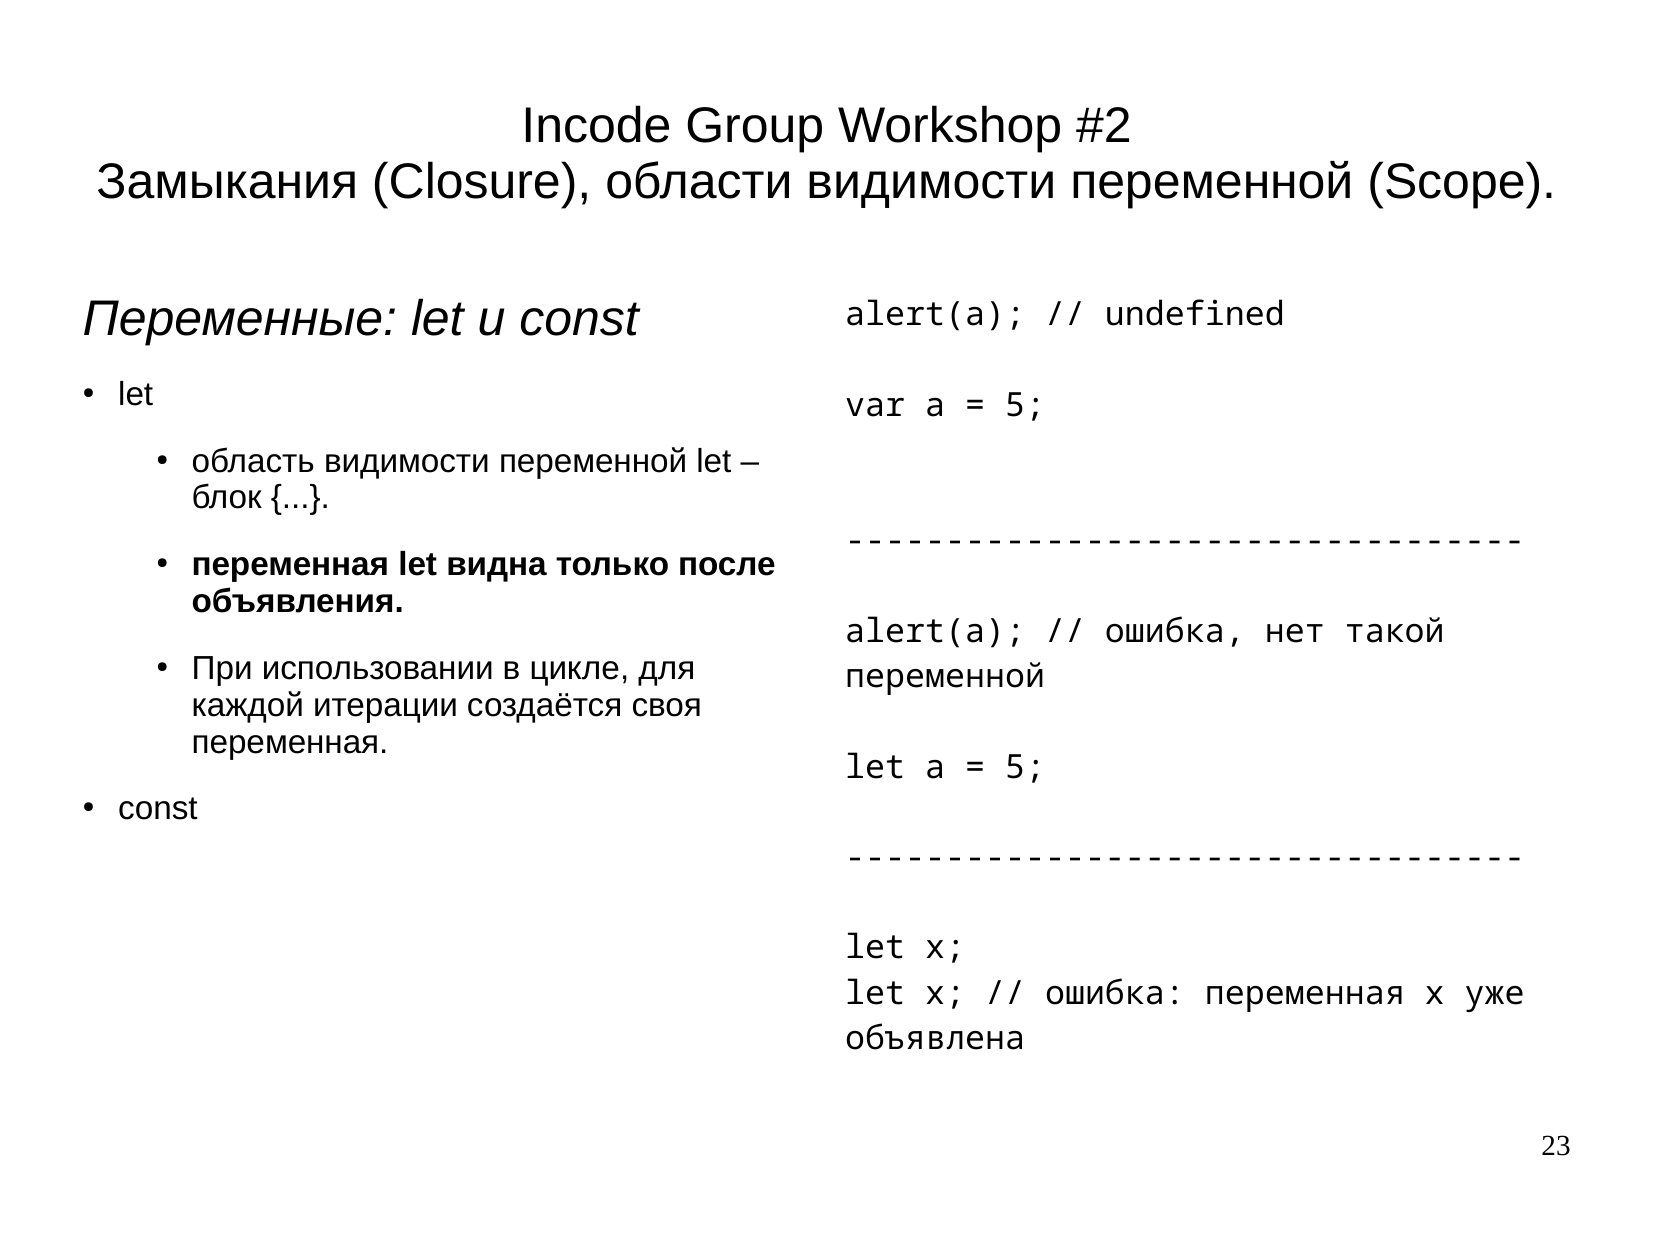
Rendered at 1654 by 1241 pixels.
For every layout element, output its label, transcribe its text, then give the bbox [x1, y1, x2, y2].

list alert(a); // undefined var a = 5; ---------------------------------- alert(a); // ошибка, нет такой переменной let a = 5; ---------------------------------- let x; let x; // ошибка: переменная x уже объявлена [845, 290, 1572, 1134]
list Переменные: let и const let oбласть видимости переменной let – блок {...}. переменная let видна только после объявления. При использовании в цикле, для каждой итерации создаётся своя переменная. const [82, 290, 809, 1010]
title Incode Group Workshop #2 Замыкания (Closure), области видимости переменной (Scope). [82, 49, 1571, 257]
